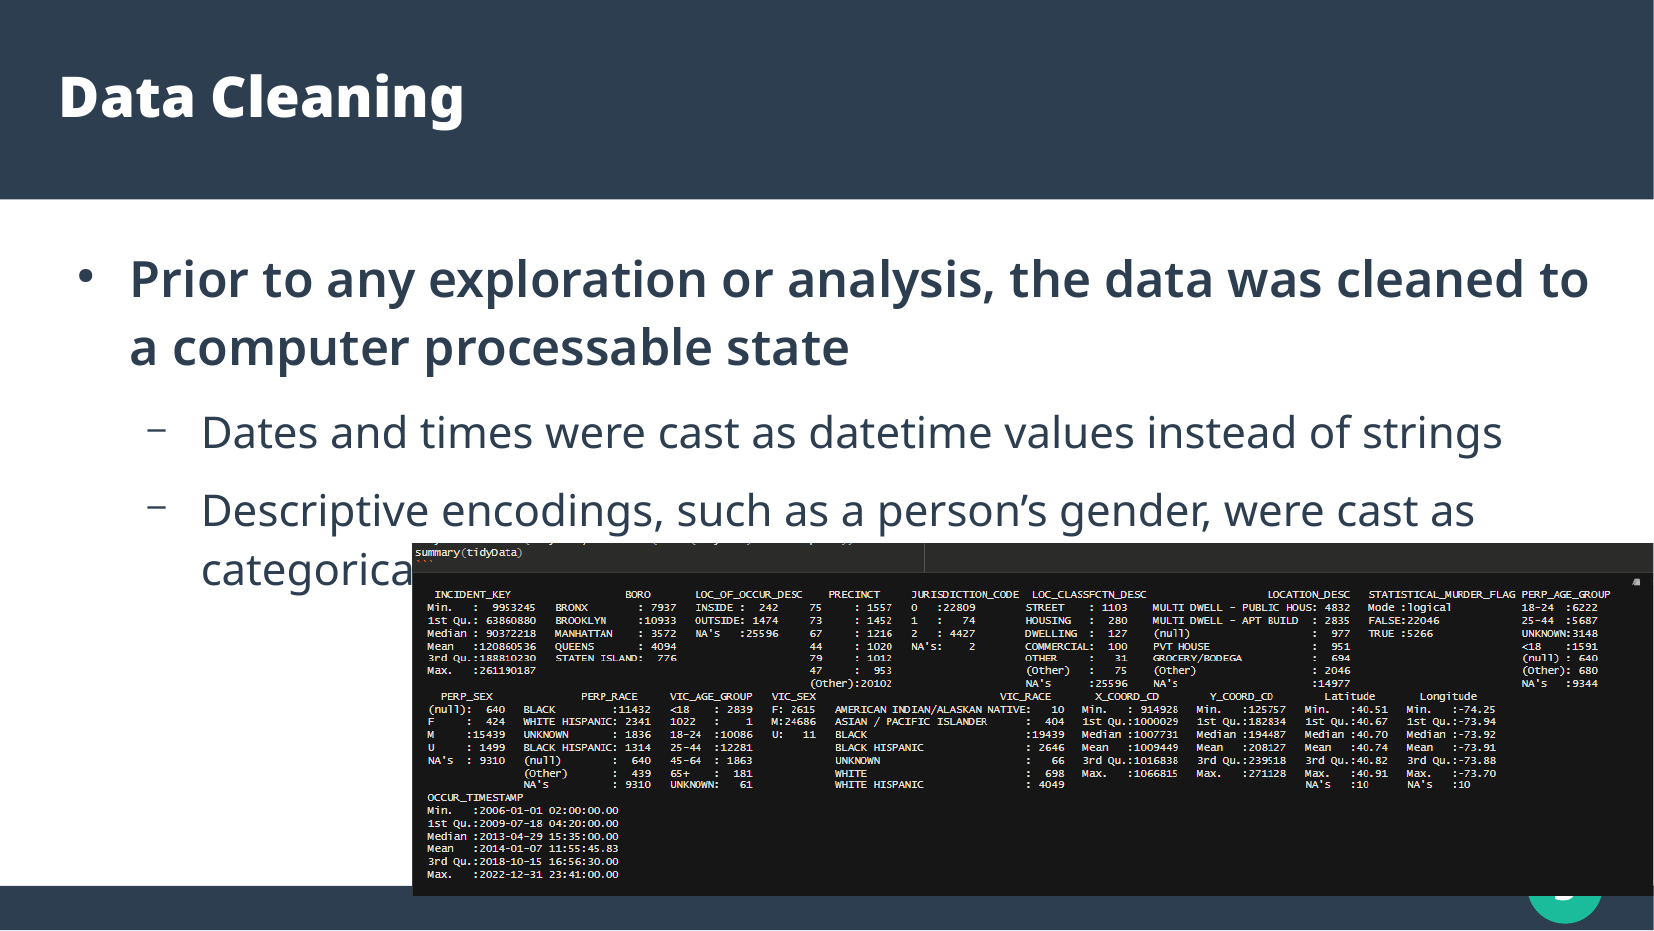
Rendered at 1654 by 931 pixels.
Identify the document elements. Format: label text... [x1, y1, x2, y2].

picture [412, 543, 1654, 896]
list Prior to any exploration or analysis, the data was cleaned to a computer processable state Dates and times were cast as datetime values instead of strings Descriptive encodings, such as a person’s gender, were cast as categorical variables [59, 243, 1595, 864]
title Data Cleaning [59, 37, 1595, 155]
